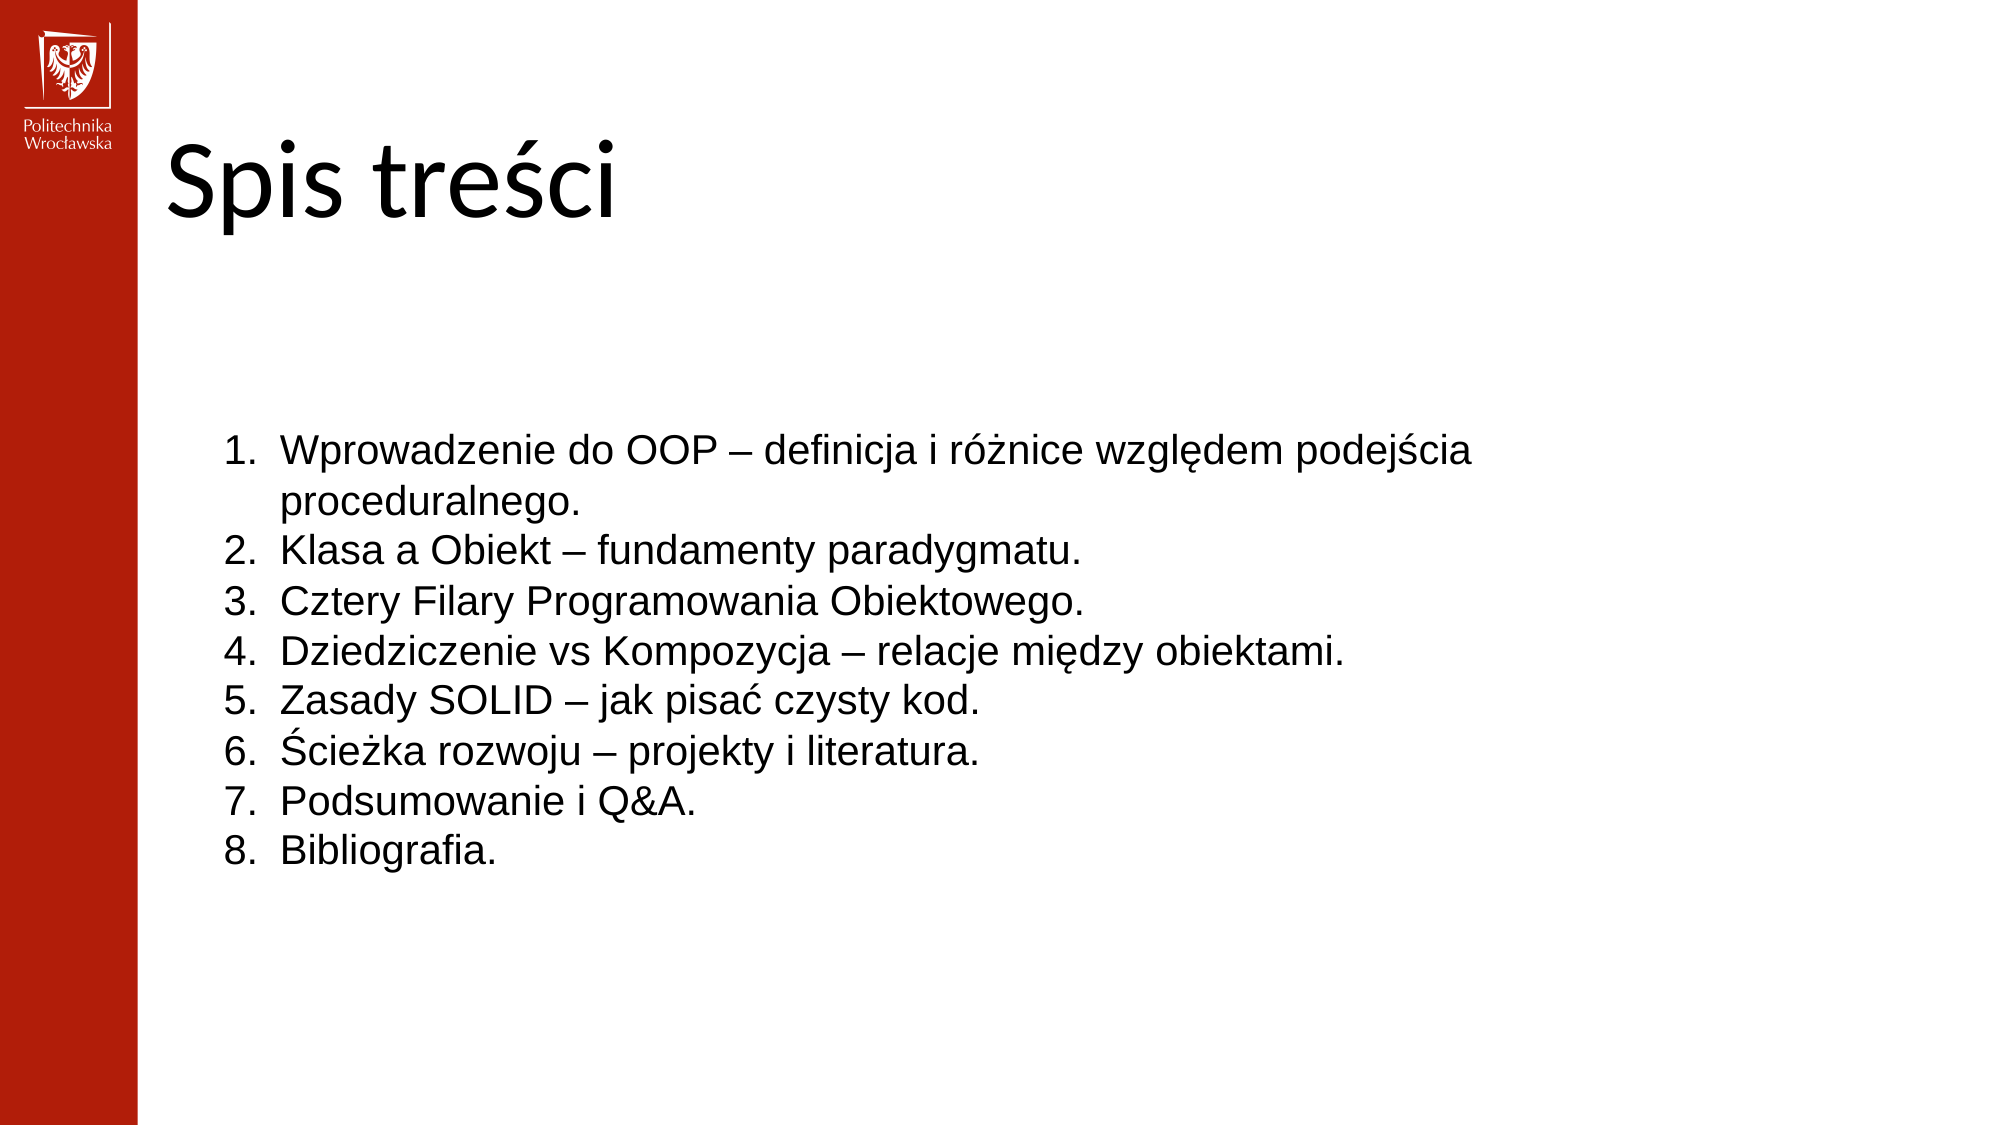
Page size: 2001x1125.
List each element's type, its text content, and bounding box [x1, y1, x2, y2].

list Spis treści [165, 101, 1978, 244]
picture [24, 22, 112, 149]
list Wprowadzenie do OOP – definicja i różnice względem podejścia proceduralnego. Klasa a Obiekt – fundamenty paradygmatu. Cztery Filary Programowania Obiektowego. Dziedziczenie vs Kompozycja – relacje między obiektami. Zasady SOLID – jak pisać czysty kod. Ścieżka rozwoju – projekty i literatura. Podsumowanie i Q&A. Bibliografia. [208, 415, 1618, 881]
